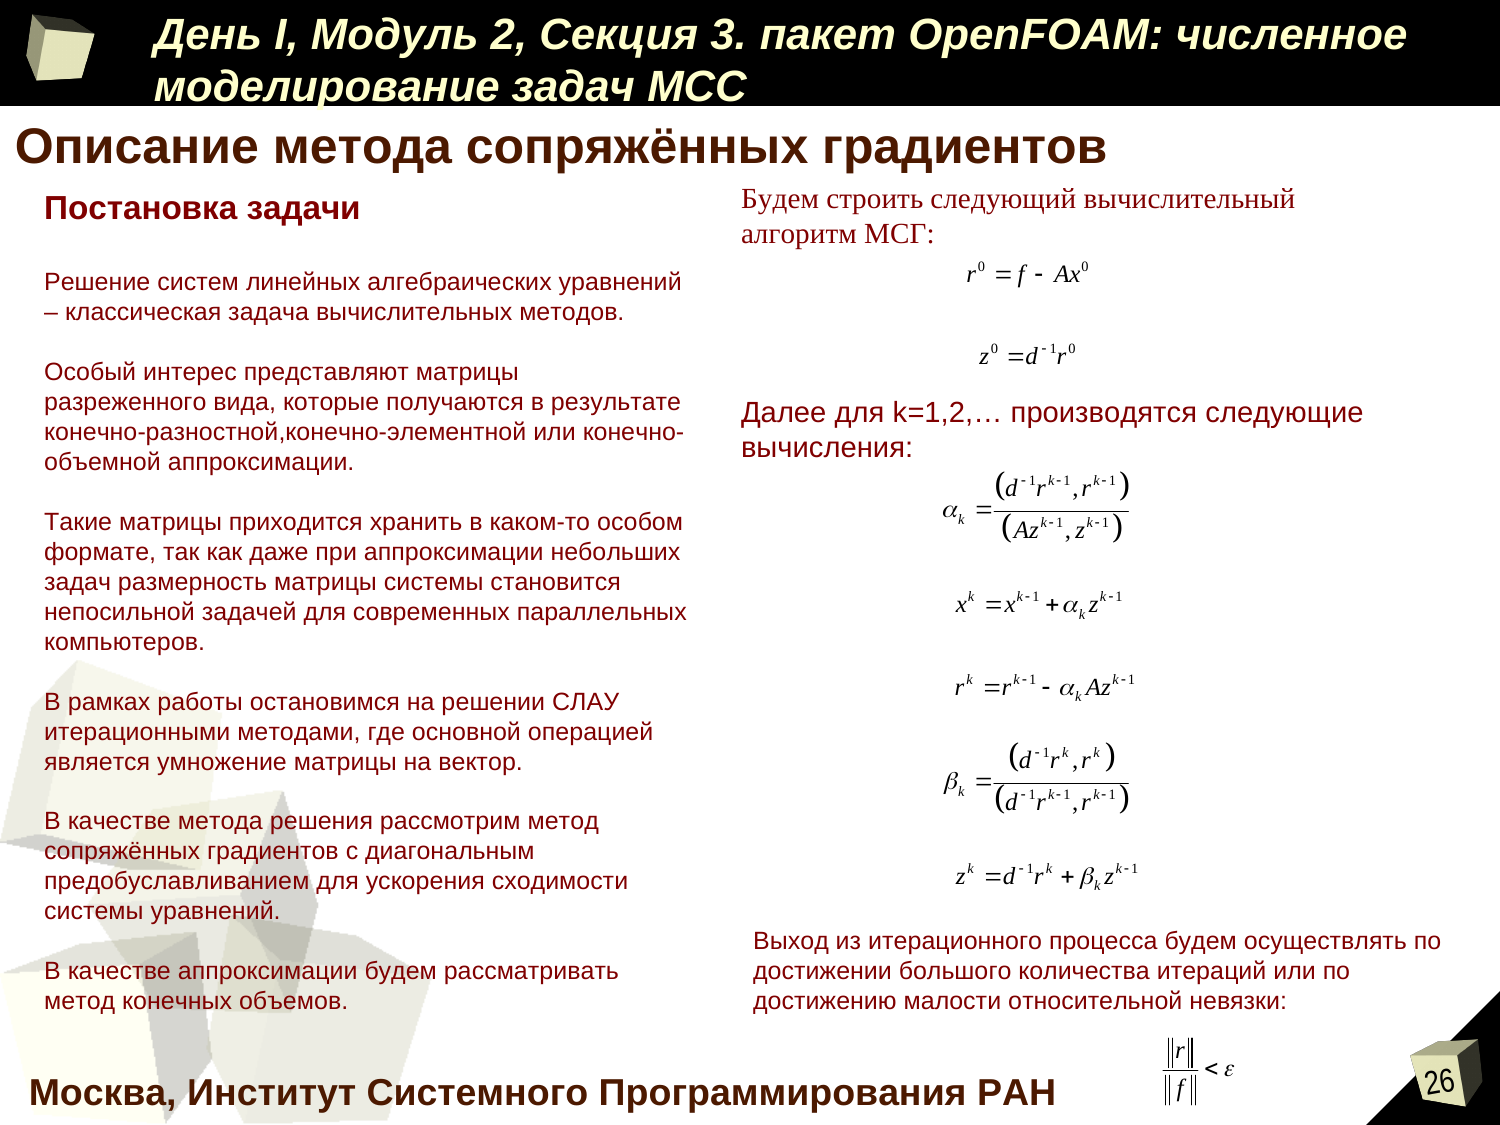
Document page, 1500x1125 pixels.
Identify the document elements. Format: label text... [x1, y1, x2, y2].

chart [1158, 1033, 1241, 1111]
chart [962, 257, 1094, 293]
chart [974, 338, 1081, 371]
text_box Постановка задачи Решение систем линейных алгебраических уравнений – классическая задача вычислительных методов. Особый интерес представляют матрицы разреженного вида, которые получаются в результате конечно-разностной,конечно-элементной или конечно-объемной аппроксимации. Такие матрицы приходится хранить в каком-то особом формате, так как даже при аппроксимации небольших задач размерность матрицы системы становится непосильной задачей для современных параллельных компьютеров. В рамках работы остановимся на решении СЛАУ итерационными методами, где основной операцией является умножение матрицы на вектор. В качестве метода решения рассмотрим метод сопряжённых градиентов с диагональным предобуславливанием для ускорения сходимости системы уравнений. В качестве аппроксимации будем рассматривать метод конечных объемов. [29, 187, 703, 1023]
chart [950, 586, 1128, 626]
text_box Описание метода сопряжённых градиентов [0, 106, 1500, 187]
picture [0, 659, 433, 1125]
chart [939, 471, 1133, 556]
text_box Далее для k=1,2,… производятся следующие вычисления: [726, 385, 1435, 471]
chart [939, 739, 1133, 828]
chart [950, 668, 1140, 708]
text_box Выход из итерационного процесса будем осуществлять по достижении большого количества итераций или по достижению малости относительной невязки: [738, 916, 1471, 1023]
chart [950, 857, 1143, 897]
picture [423, 1088, 433, 1102]
text_box Будем строить следующий вычислительный алгоритм МСГ: [726, 187, 1429, 257]
